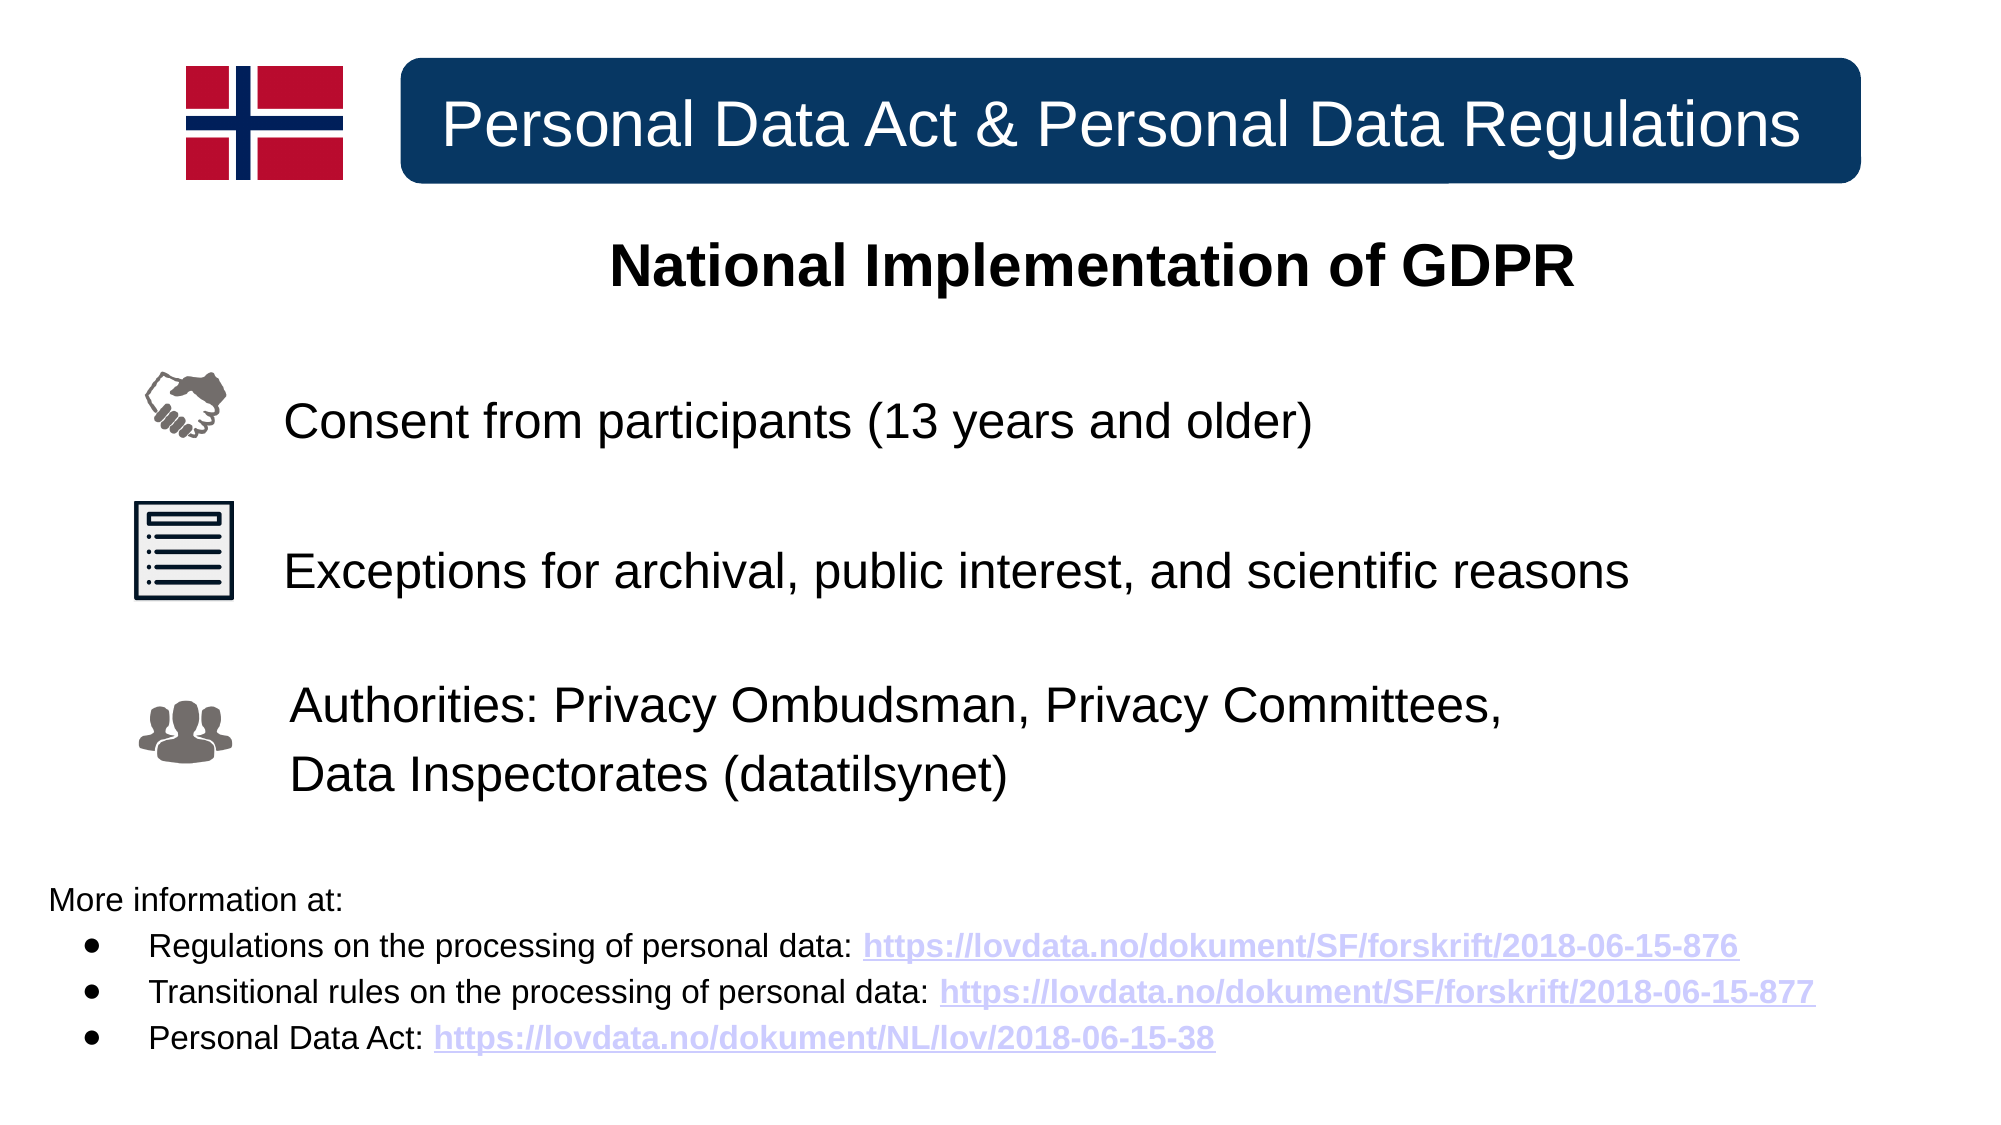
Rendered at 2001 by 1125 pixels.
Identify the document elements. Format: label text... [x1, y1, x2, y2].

text_box Authorities: Privacy Ombudsman, Privacy Committees, Data Inspectorates (datatilsynet) [189, 644, 1962, 823]
picture [133, 501, 234, 602]
text_box National Implementation of GDPR [157, 196, 1930, 323]
text_box Consent from participants (13 years and older) [183, 360, 1955, 487]
text_box Exceptions for archival, public interest, and scientific reasons [183, 510, 1955, 637]
picture [75, 320, 269, 472]
text_box Personal Data Act & Personal Data Regulations [400, 57, 1862, 184]
picture [186, 66, 343, 180]
text_box More information at: Regulations on the processing of personal data: https://lovdata.no/dokument/SF/forskrift/2018-06-15-876 Transitional rules on the processing of personal data: https://lovdata.no/dokument/SF/forskrift/2018-06-15-877 Personal Data Act: https://lovdata.no/dokument/NL/lov/2018-06-15-38 [28, 852, 1885, 1076]
picture [75, 635, 269, 788]
